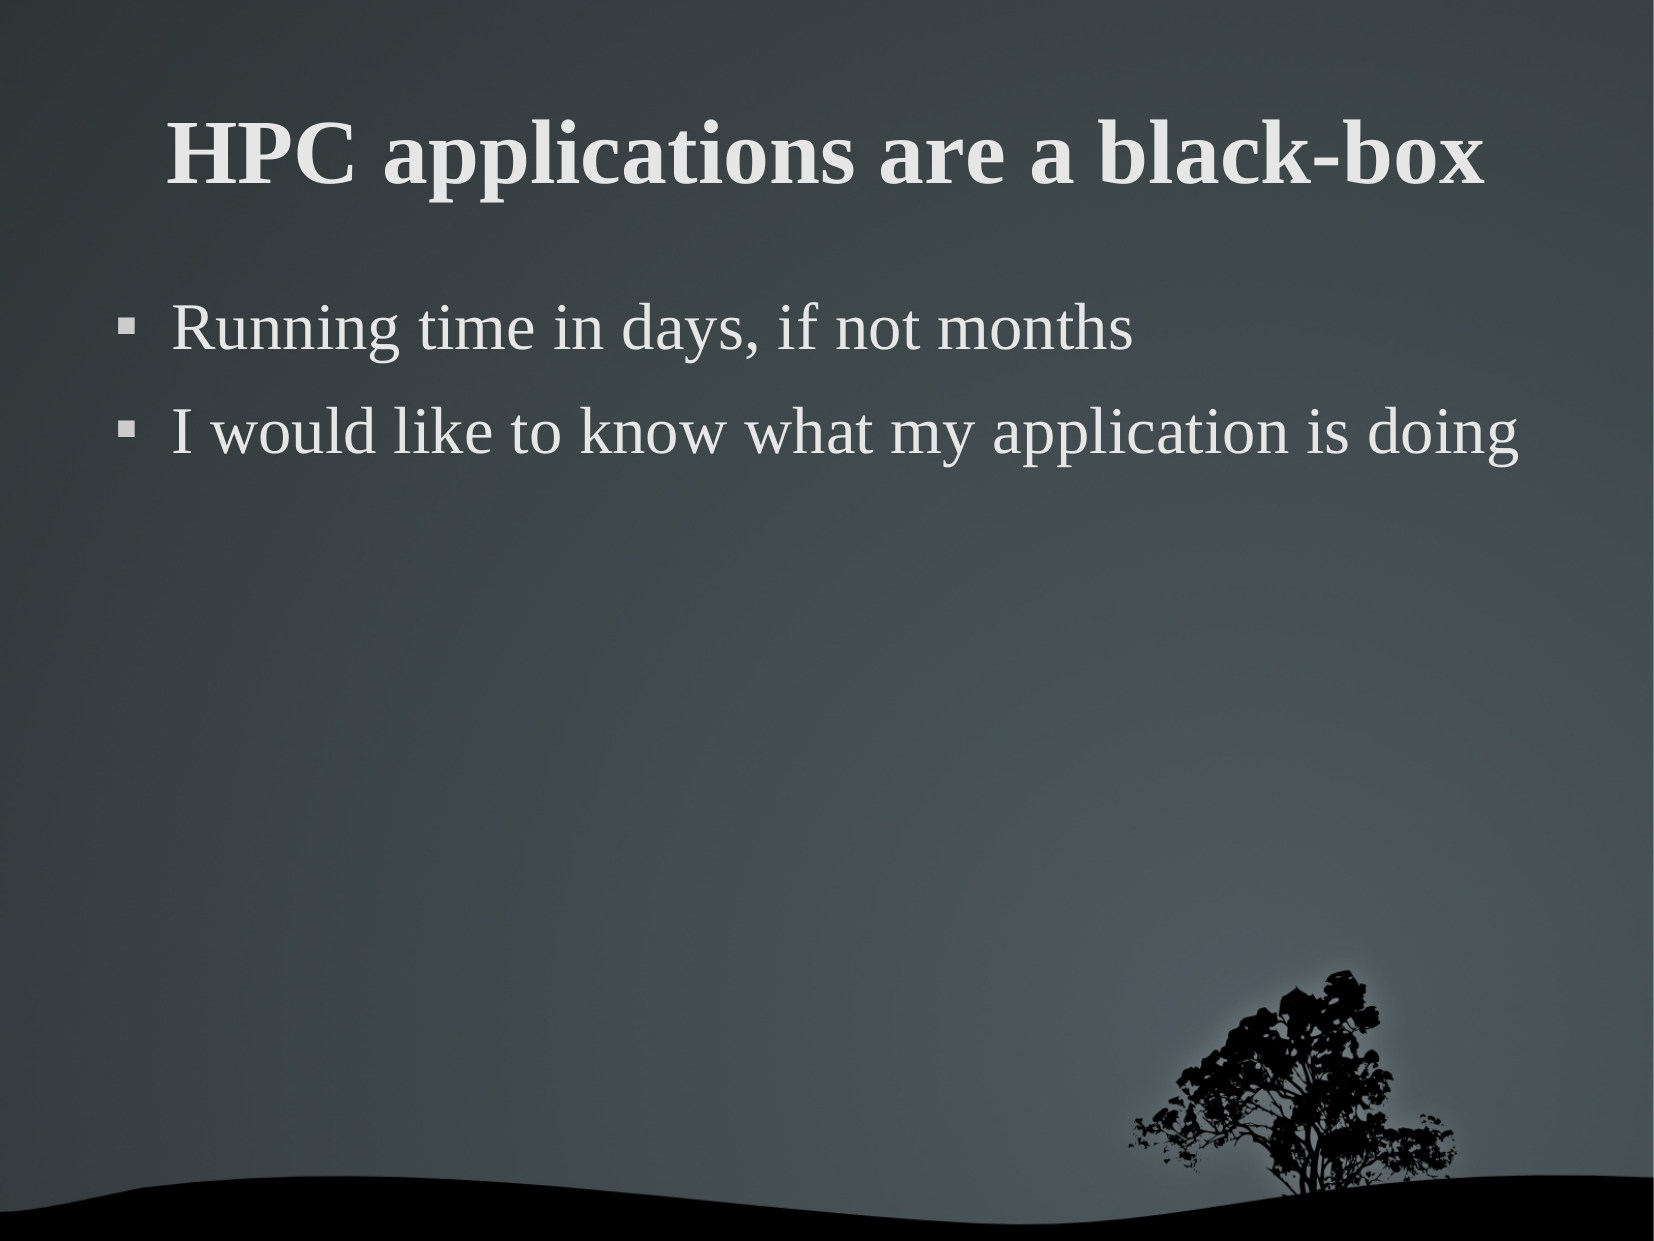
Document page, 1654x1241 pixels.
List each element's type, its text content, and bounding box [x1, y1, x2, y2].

picture [0, 0, 1654, 1241]
title HPC applications are a black-box [82, 49, 1571, 257]
list Running time in days, if not months I would like to know what my application is doing [82, 290, 1571, 1109]
